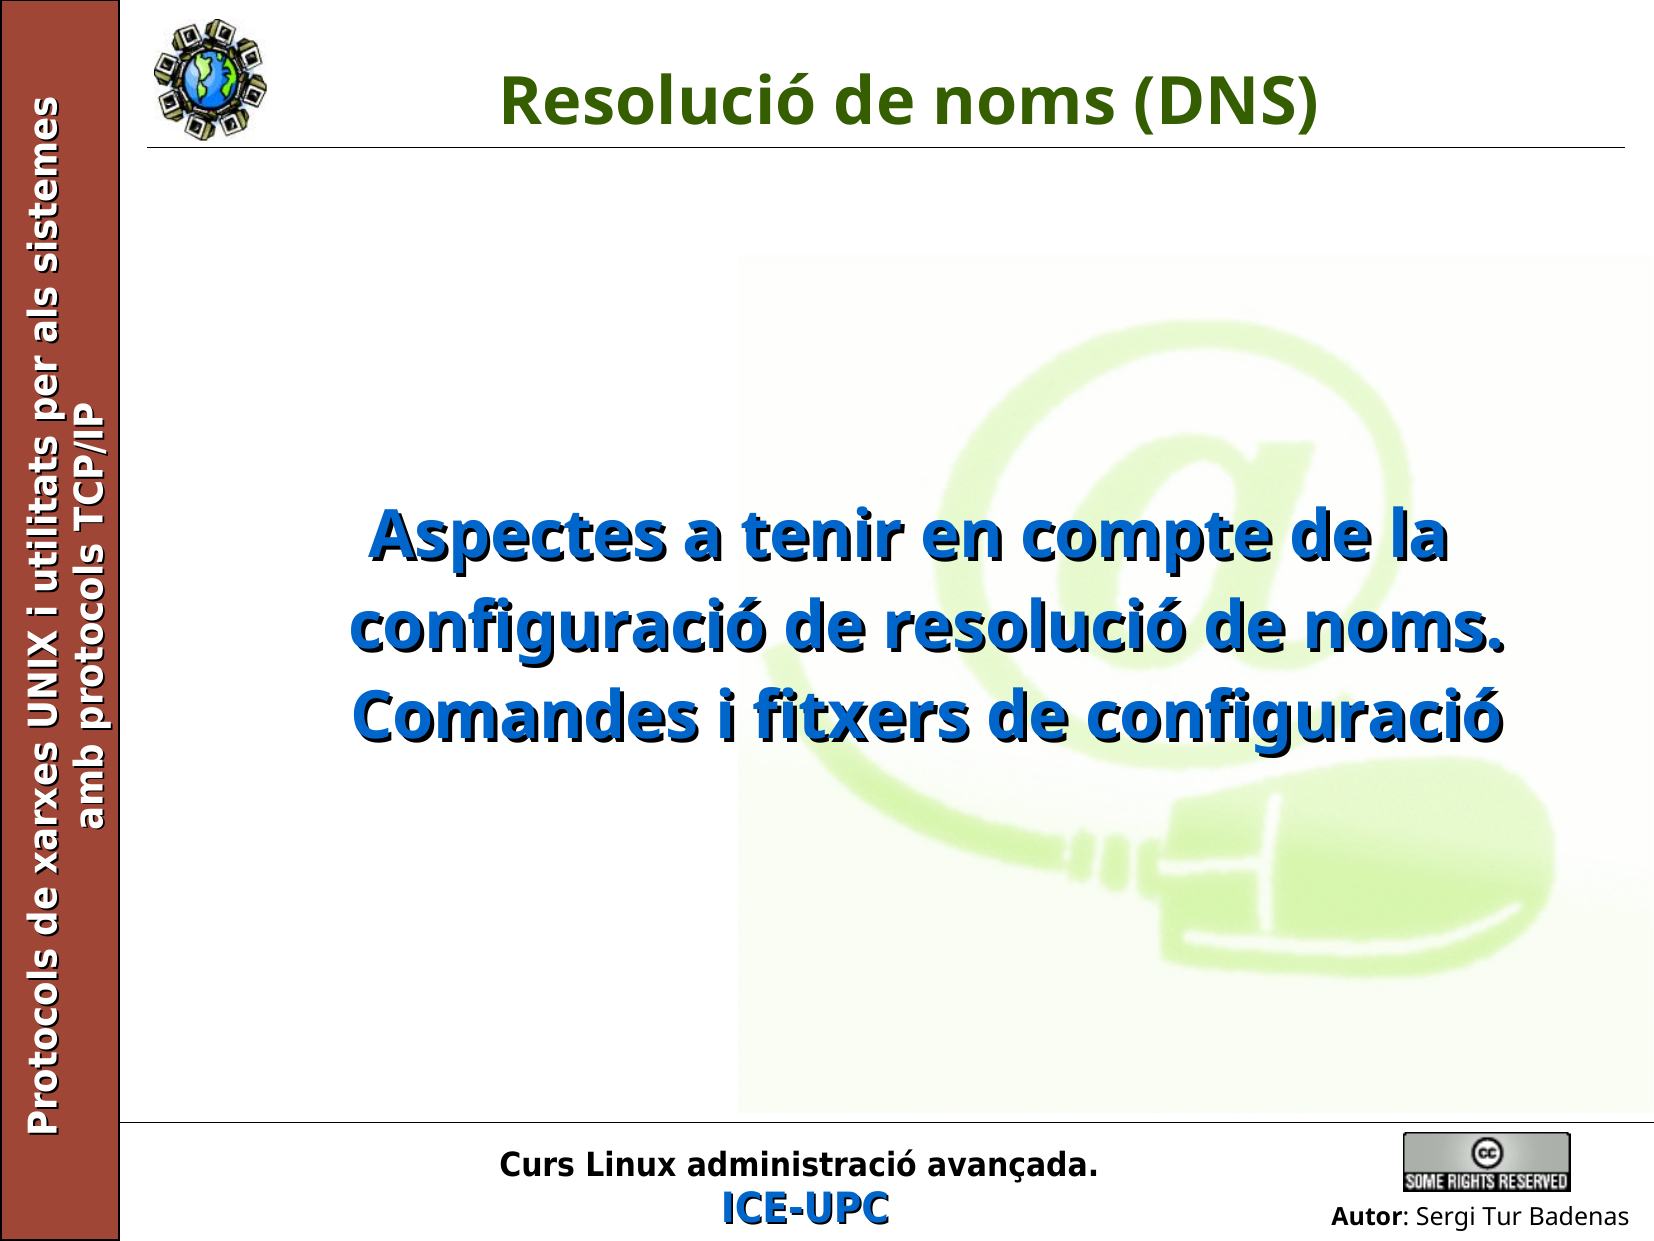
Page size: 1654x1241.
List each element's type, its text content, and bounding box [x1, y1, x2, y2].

picture [1403, 1132, 1571, 1192]
title Resolució de noms (DNS) [165, 49, 1654, 148]
picture [154, 19, 268, 142]
picture [738, 252, 1654, 1113]
subtitle Aspectes a tenir en compte de la configuració de resolució de noms. Comandes i fitxers de configuració [147, 242, 1636, 1093]
